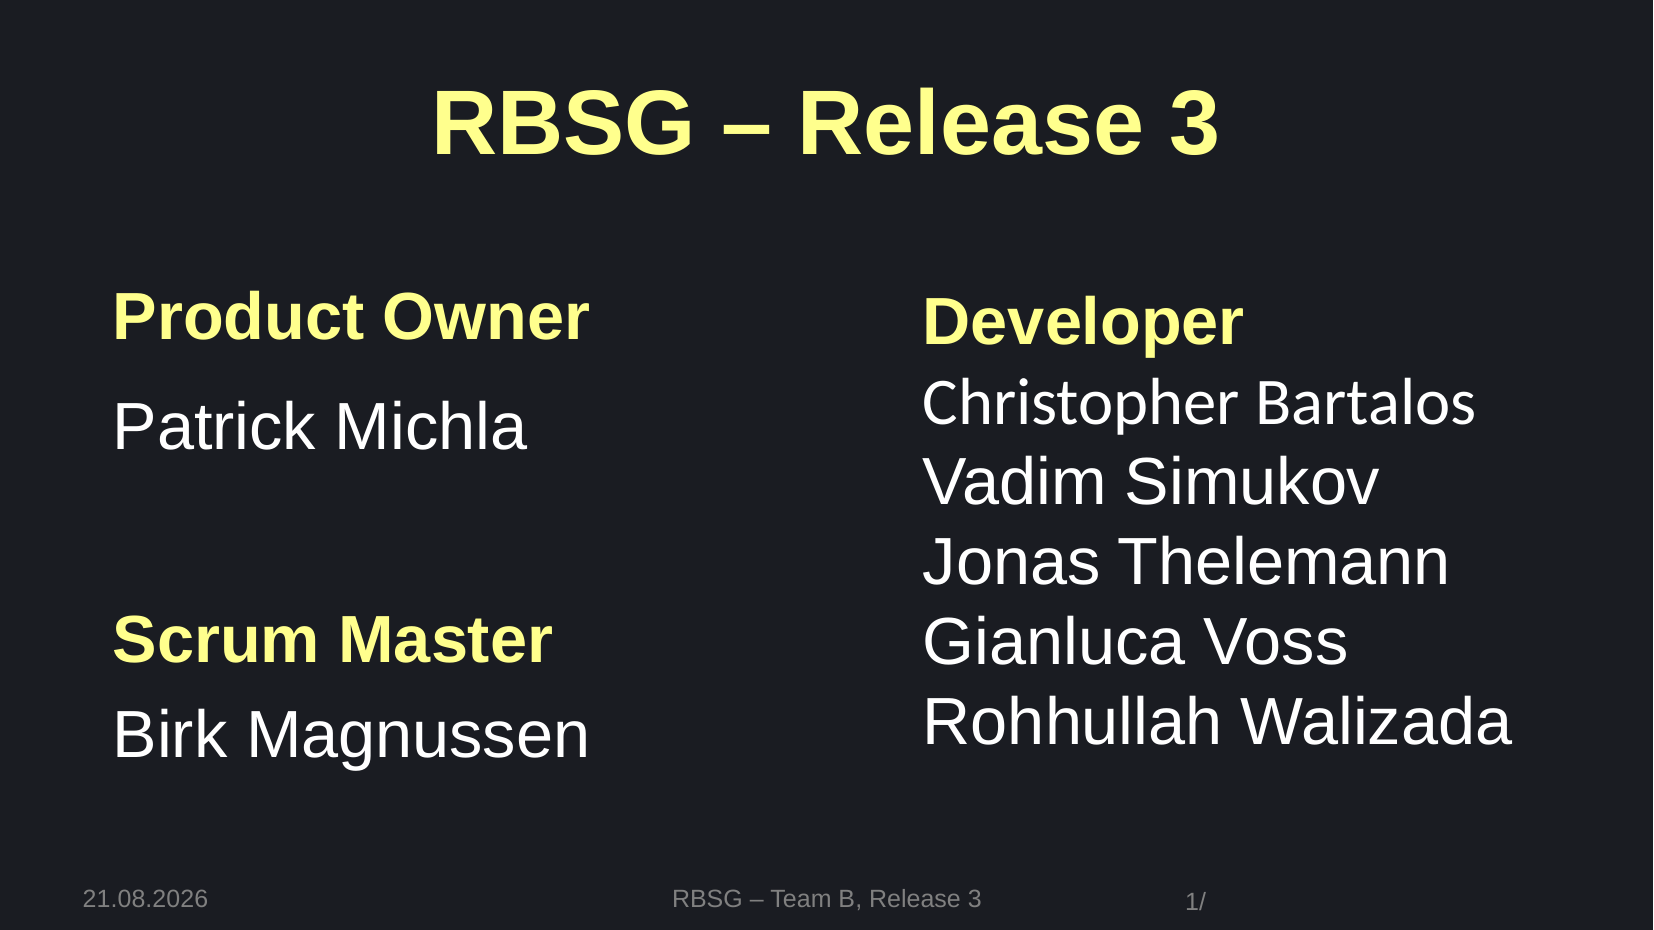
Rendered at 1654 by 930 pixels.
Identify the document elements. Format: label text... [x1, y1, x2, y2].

text_box 13.08.2019 [82, 882, 468, 912]
text_box Developer Christopher Bartalos Vadim Simukov Jonas Thelemann Gianluca Voss Rohhullah Walizada [922, 278, 1531, 826]
subtitle Product Owner Patrick Michla [112, 273, 781, 522]
text_box Scrum Master Birk Magnussen [112, 595, 781, 809]
text_box / [1185, 885, 1571, 912]
text_box RBSG – Team B, Release 3 [565, 882, 1090, 912]
title RBSG – Release 3 [82, 61, 1571, 173]
